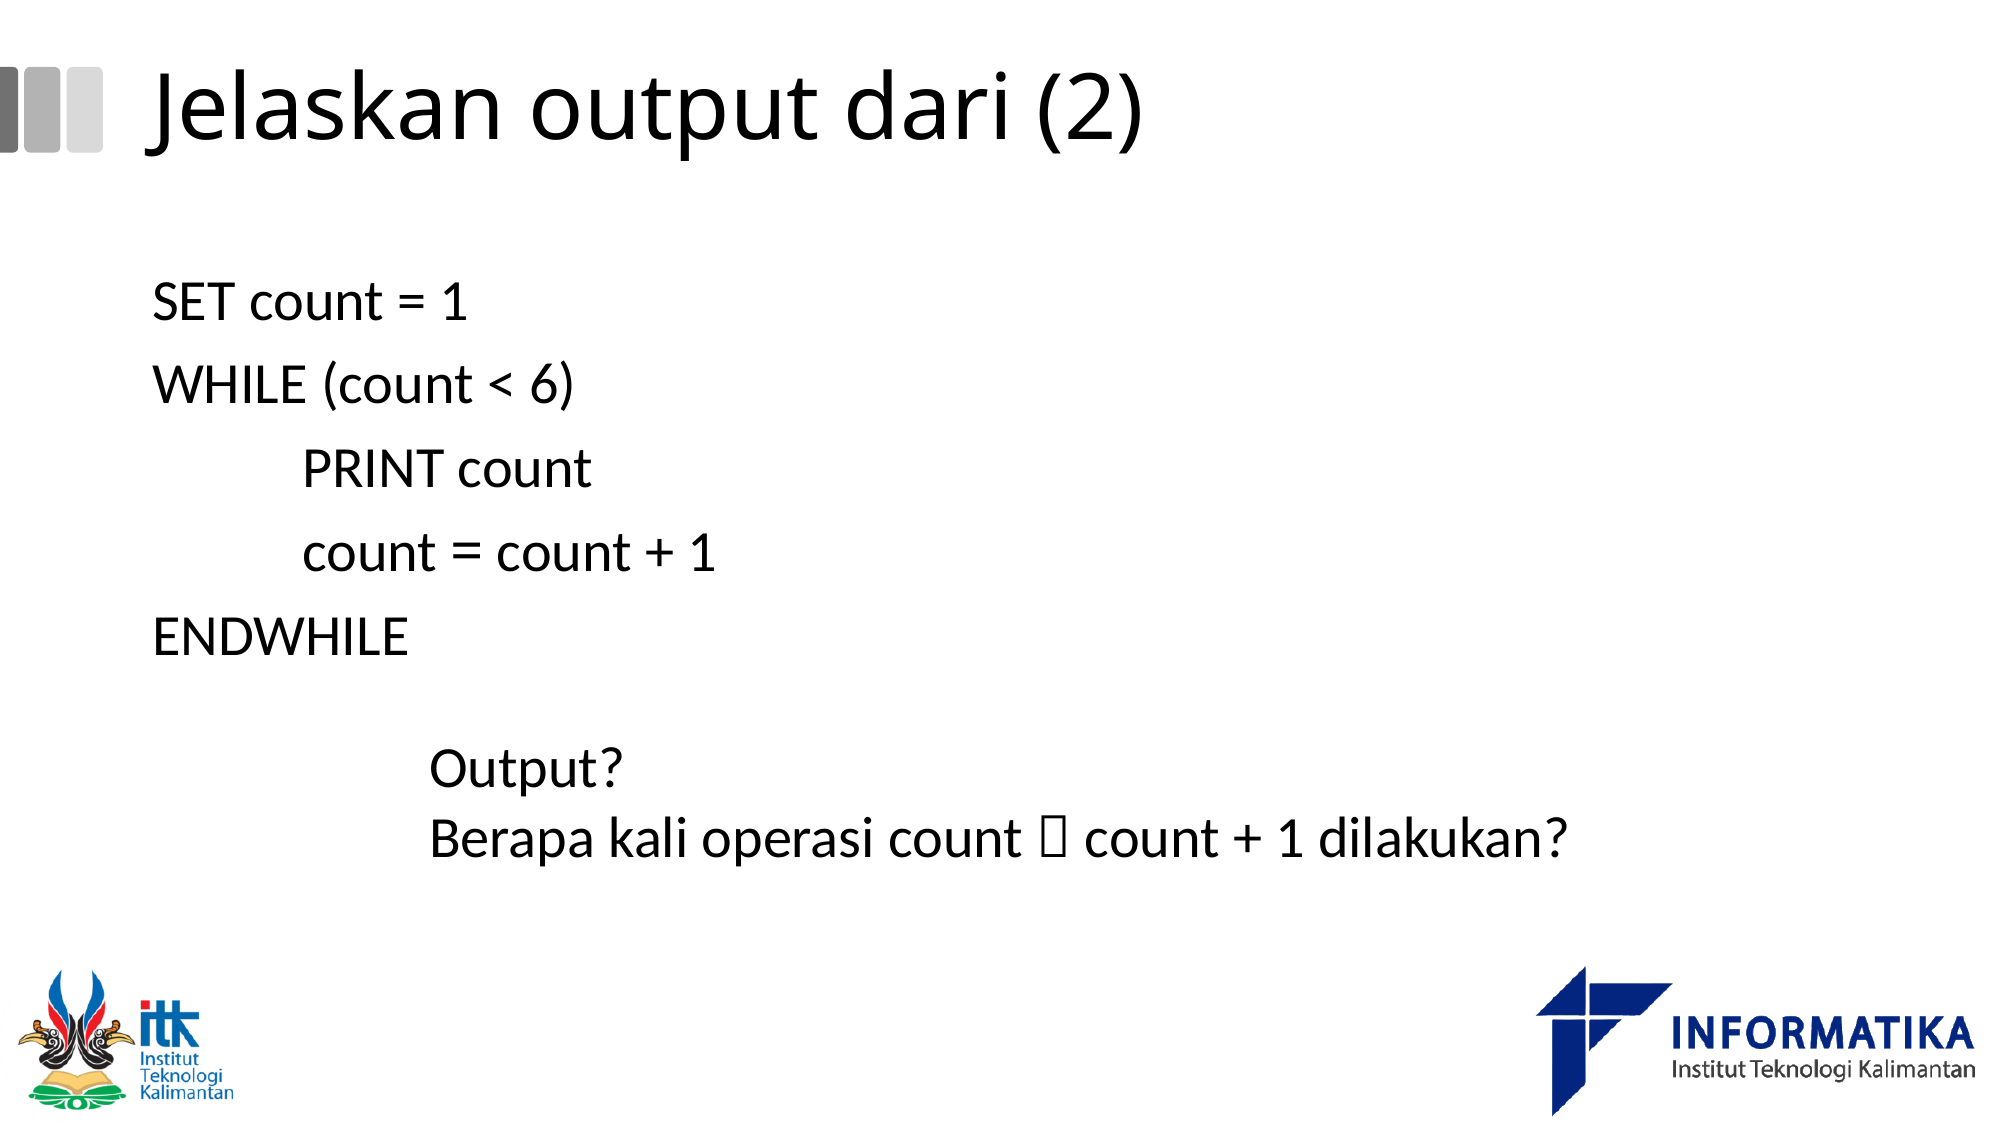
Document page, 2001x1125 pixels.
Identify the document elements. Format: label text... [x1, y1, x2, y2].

picture [0, 935, 252, 1125]
picture [1534, 965, 1976, 1118]
list SET count = 1 WHILE (count < 6) PRINT count count = count + 1 ENDWHILE [137, 262, 1863, 977]
text_box Output? Berapa kali operasi count  count + 1 dilakukan? [414, 721, 1586, 877]
title Jelaskan output dari (2) [137, 1, 1863, 219]
